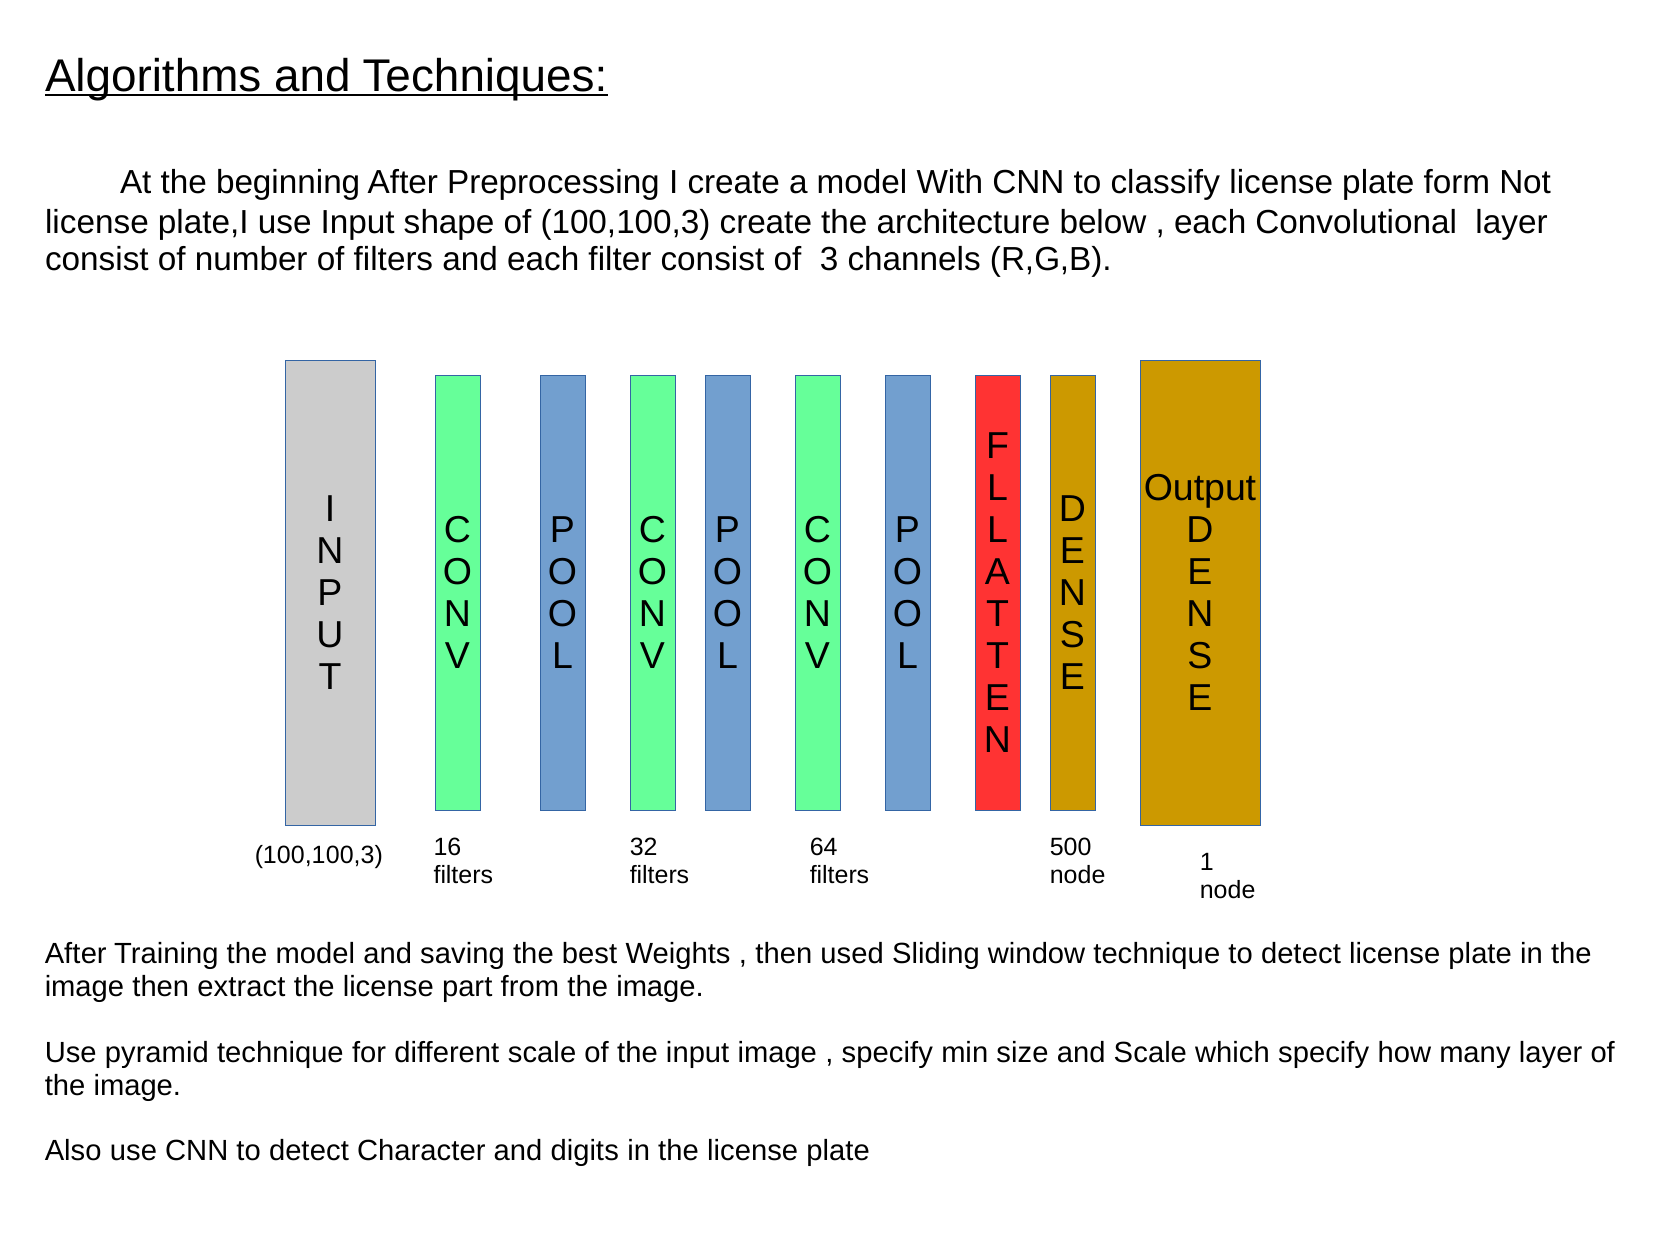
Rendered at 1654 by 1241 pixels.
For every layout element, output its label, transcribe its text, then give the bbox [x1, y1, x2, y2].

text_box F L L A T T E N [975, 375, 1021, 811]
text_box C O N V [795, 375, 841, 811]
text_box C O N V [630, 375, 676, 811]
text_box 1 node [1185, 840, 1291, 911]
text_box I N P U T [285, 360, 376, 826]
text_box After Training the model and saving the best Weights , then used Sliding window technique to detect license plate in the image then extract the license part from the image. Use pyramid technique for different scale of the input image , specify min size and Scale which specify how many layer of the image. Also use CNN to detect Character and digits in the license plate [30, 930, 1636, 1201]
text_box 32 filters [615, 825, 706, 896]
text_box P O O L [885, 375, 931, 811]
text_box 500 node [1035, 825, 1126, 896]
text_box C O N V [435, 375, 481, 811]
text_box 64 filters [795, 825, 886, 896]
text_box Output D E N S E [1140, 360, 1261, 826]
title Algorithms and Techniques: At the beginning After Preprocessing I create a model With CNN to classify license plate form Not license plate,I use Input shape of (100,100,3) create the architecture below , each Convolutional layer consist of number of filters and each filter consist of 3 channels (R,G,B). [45, 49, 1621, 916]
text_box P O O L [705, 375, 751, 811]
text_box P O O L [540, 375, 586, 811]
text_box D E N S E [1050, 375, 1096, 811]
text_box (100,100,3) [240, 833, 406, 879]
text_box 16 filters [418, 825, 509, 901]
